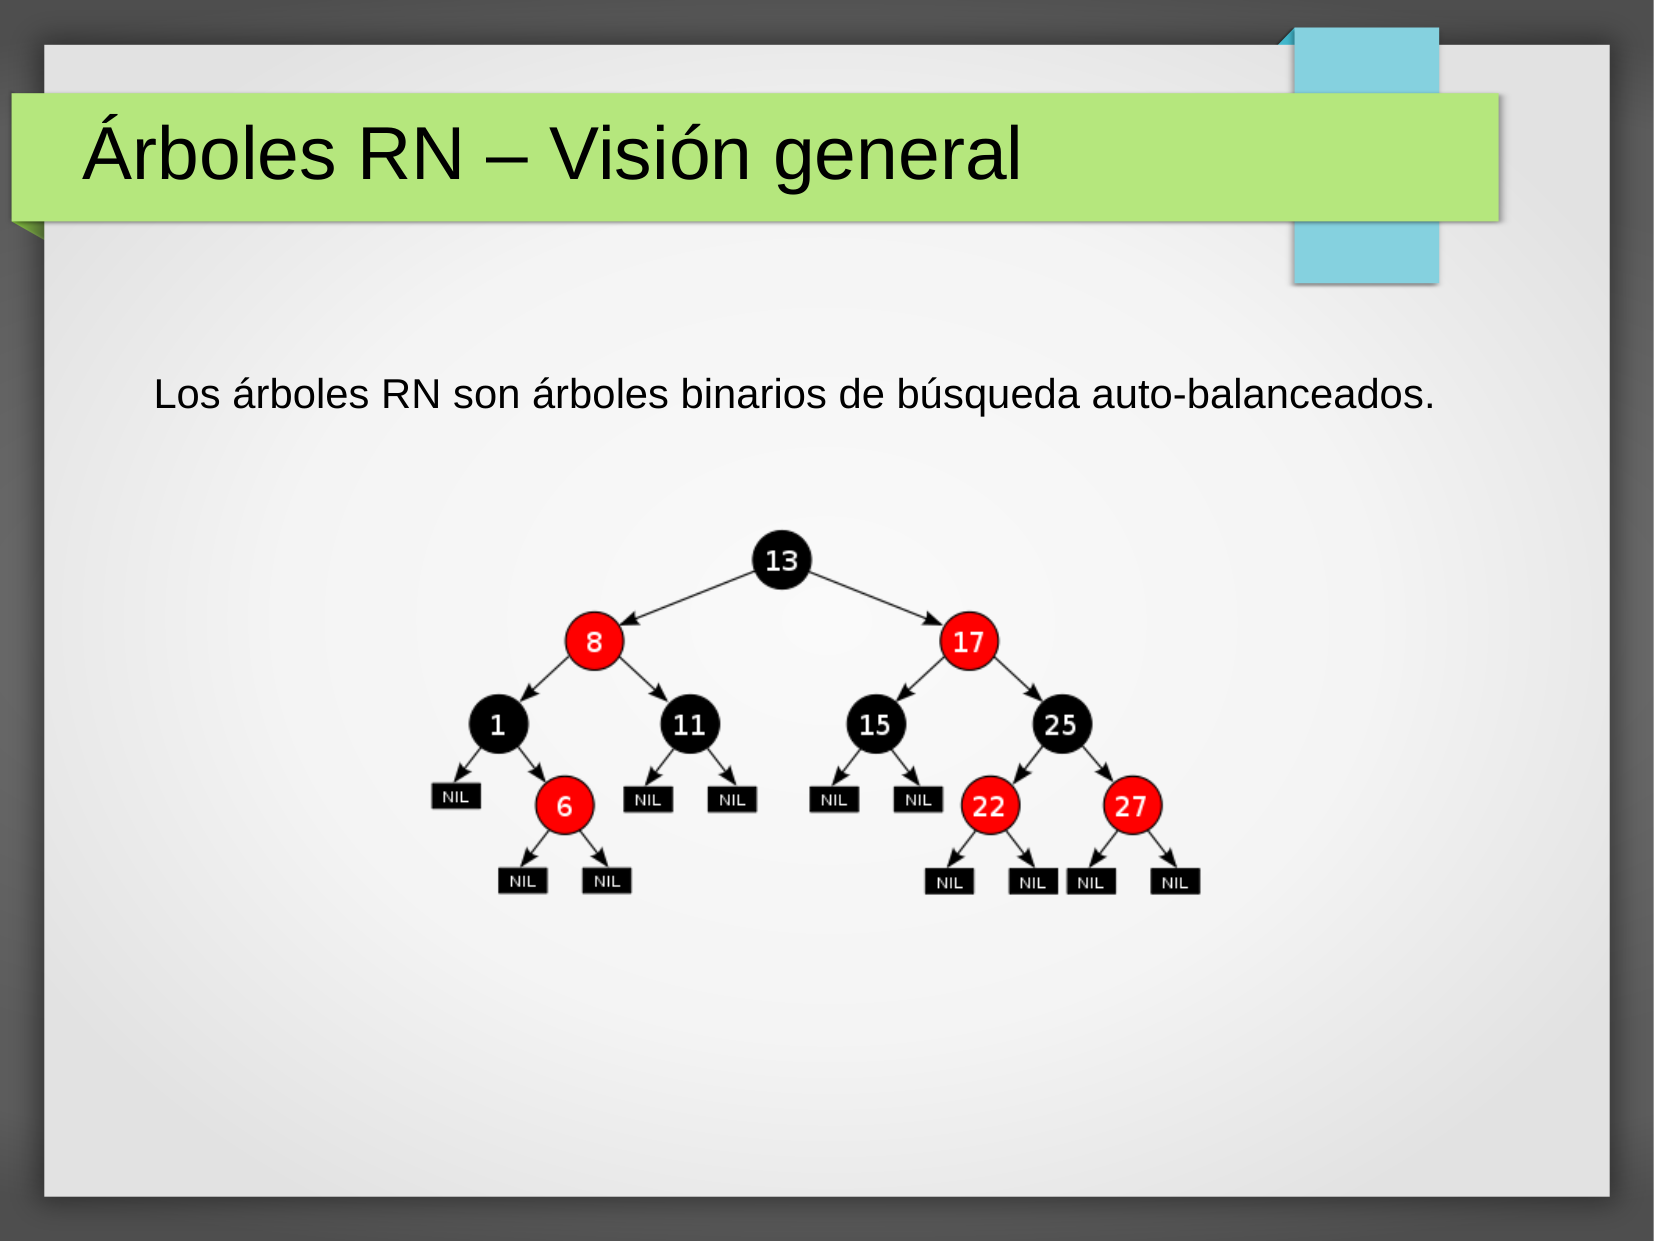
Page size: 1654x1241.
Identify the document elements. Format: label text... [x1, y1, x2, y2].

list Los árboles RN son árboles binarios de búsqueda auto-balanceados. [82, 295, 1571, 1015]
title Árboles RN – Visión general [82, 94, 1264, 213]
picture [0, 0, 1654, 1241]
